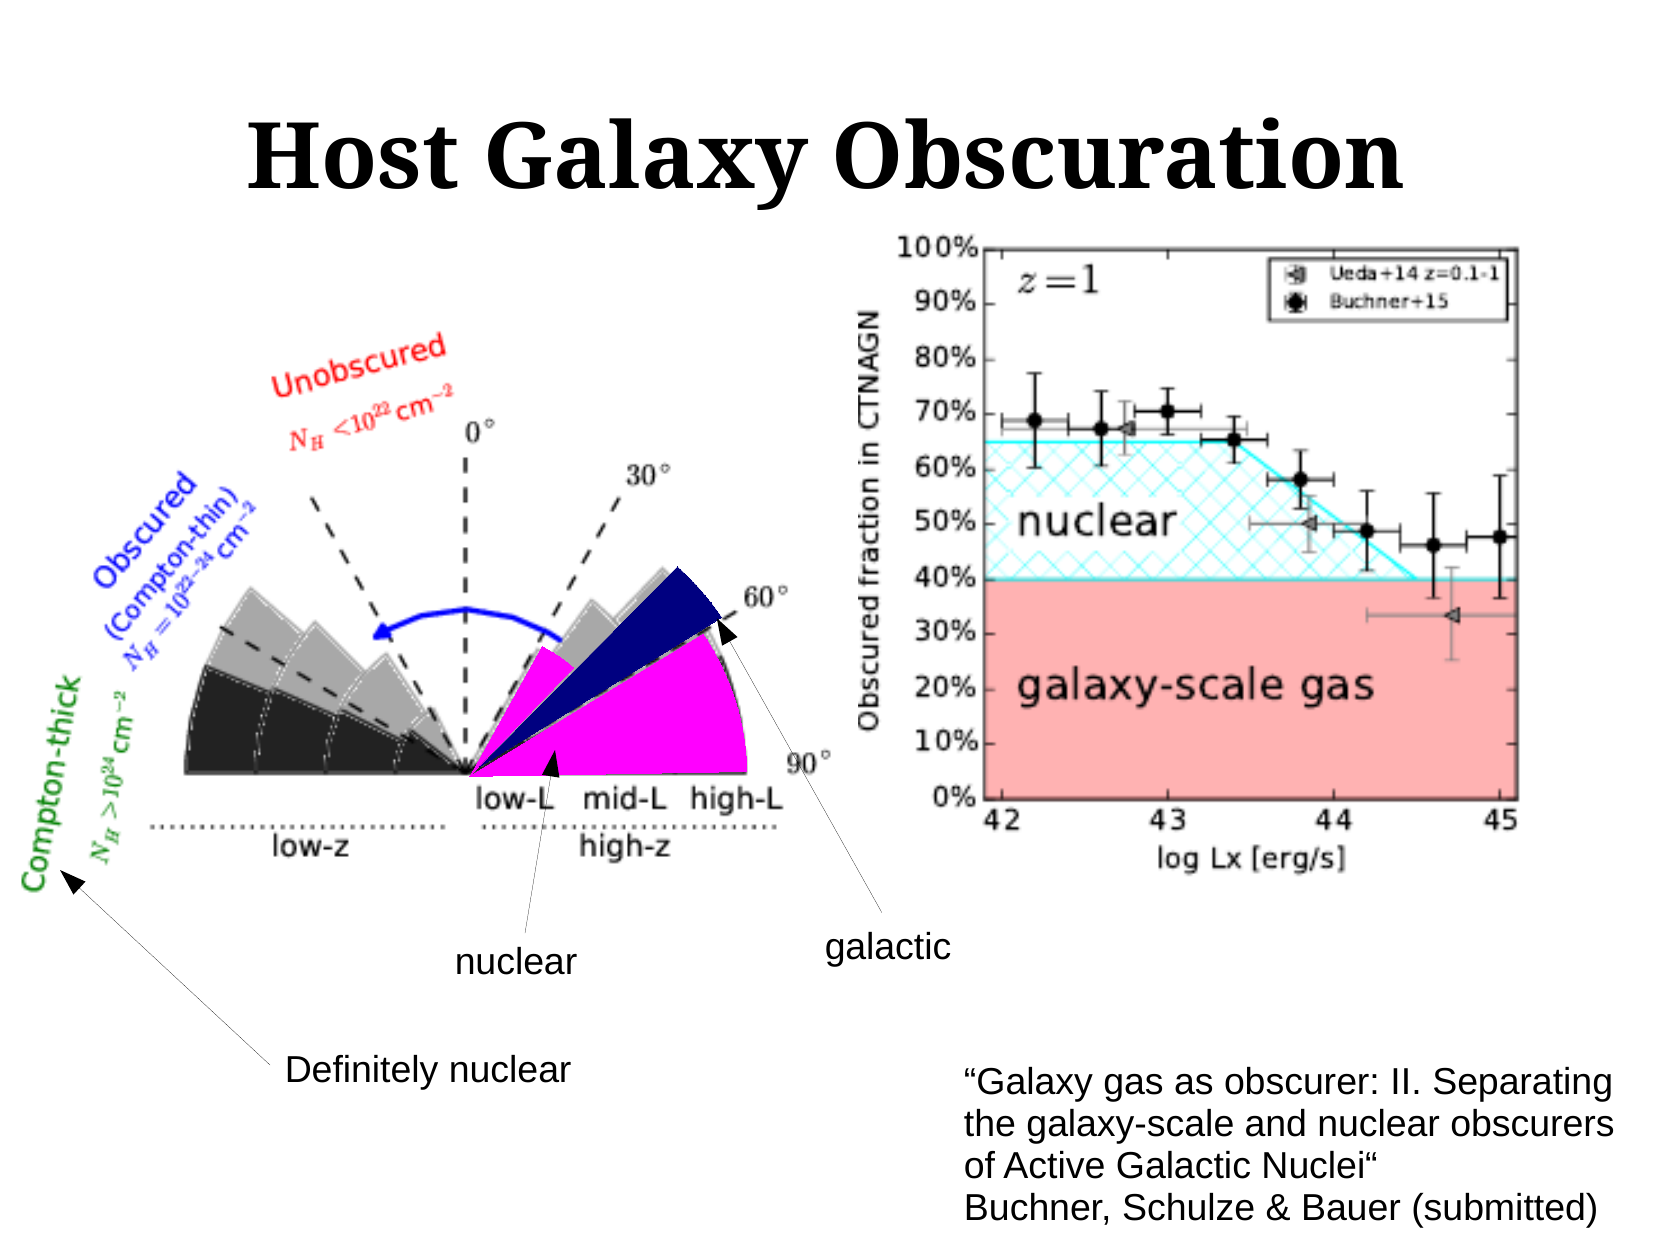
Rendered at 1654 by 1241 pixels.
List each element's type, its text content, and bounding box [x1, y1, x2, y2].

text_box galactic [810, 918, 1351, 976]
text_box “Galaxy gas as obscurer: II. Separating the galaxy-scale and nuclear obscurers of Active Galactic Nuclei“ Buchner, Schulze & Bauer (submitted) [949, 1053, 1654, 1236]
text_box nuclear [439, 933, 980, 991]
title Host Galaxy Obscuration [82, 49, 1571, 257]
text_box [469, 566, 747, 777]
text_box Definitely nuclear [270, 1040, 811, 1098]
picture [2, 209, 1609, 1152]
